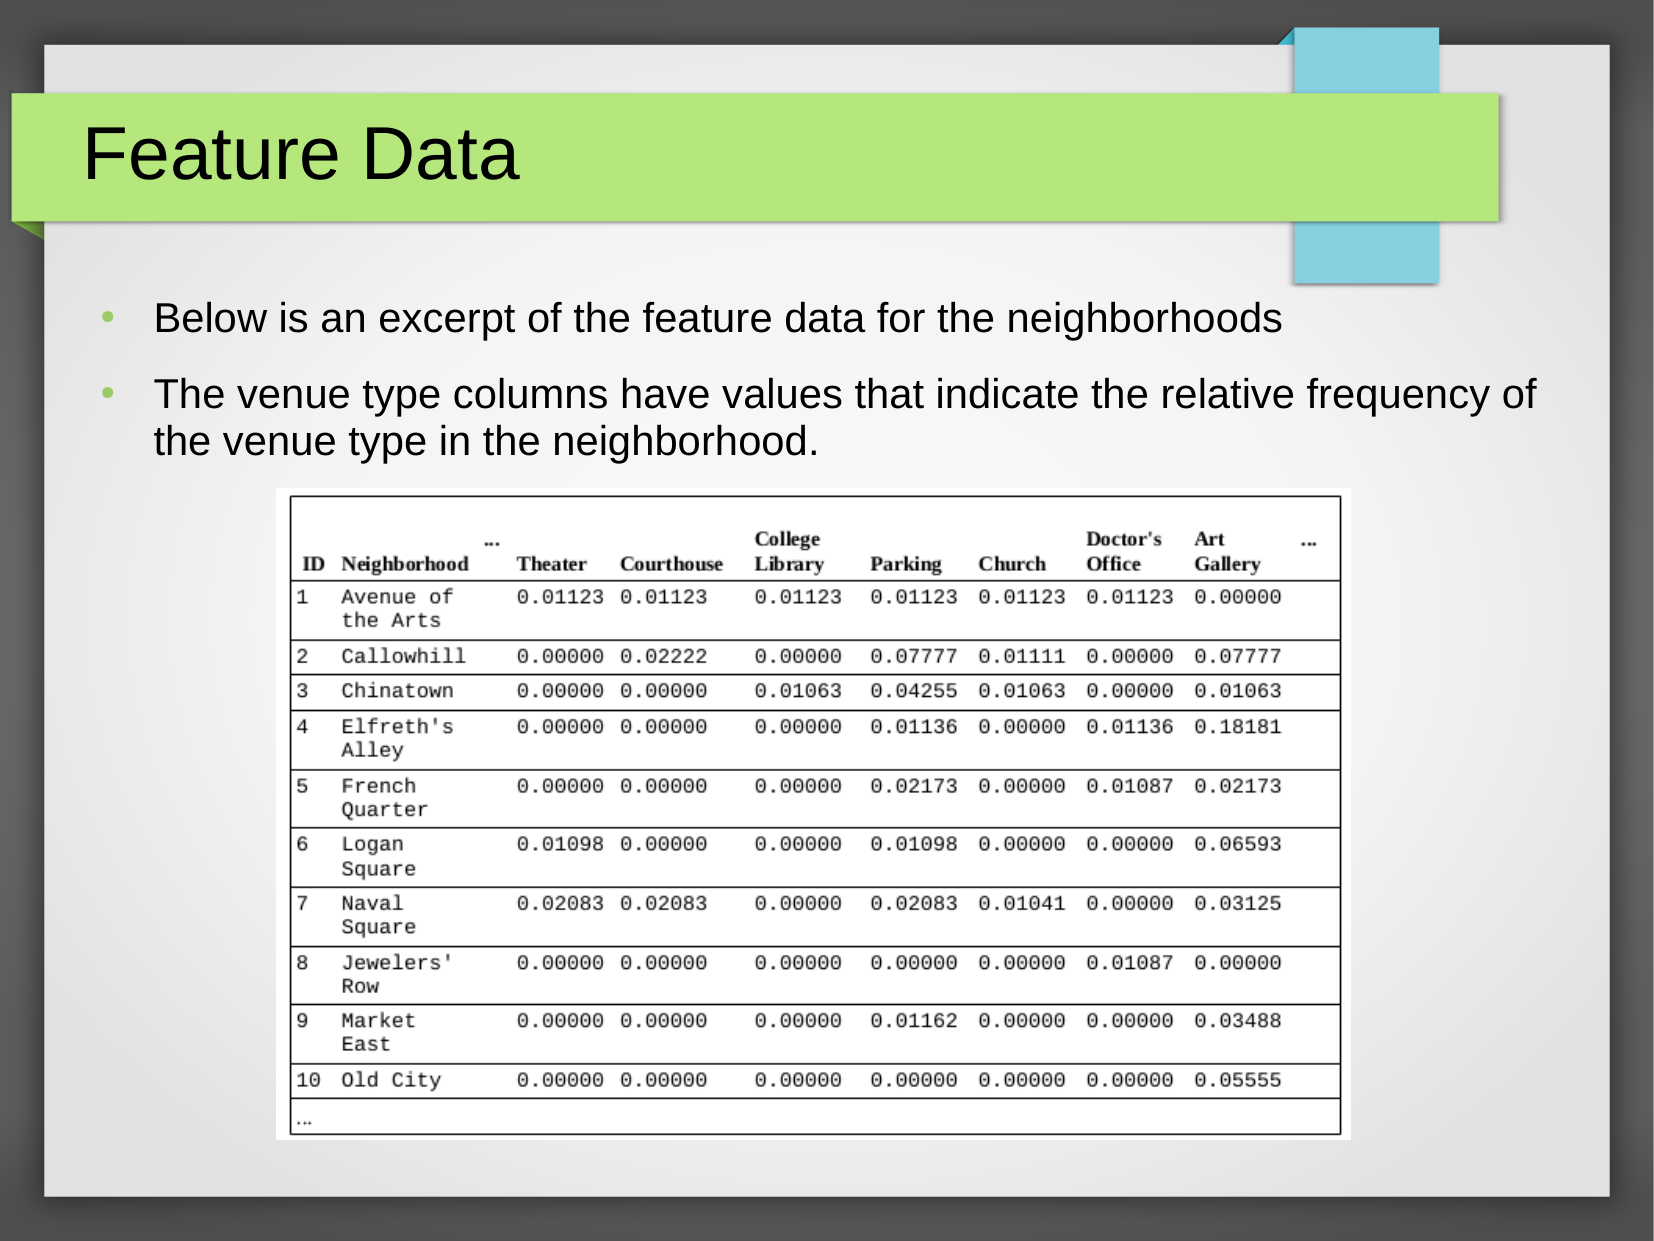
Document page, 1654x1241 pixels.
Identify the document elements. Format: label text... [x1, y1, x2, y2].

list Below is an excerpt of the feature data for the neighborhoods The venue type columns have values that indicate the relative frequency of the venue type in the neighborhood. [82, 295, 1571, 1015]
picture [0, 0, 1654, 1241]
title Feature Data [82, 94, 1264, 213]
